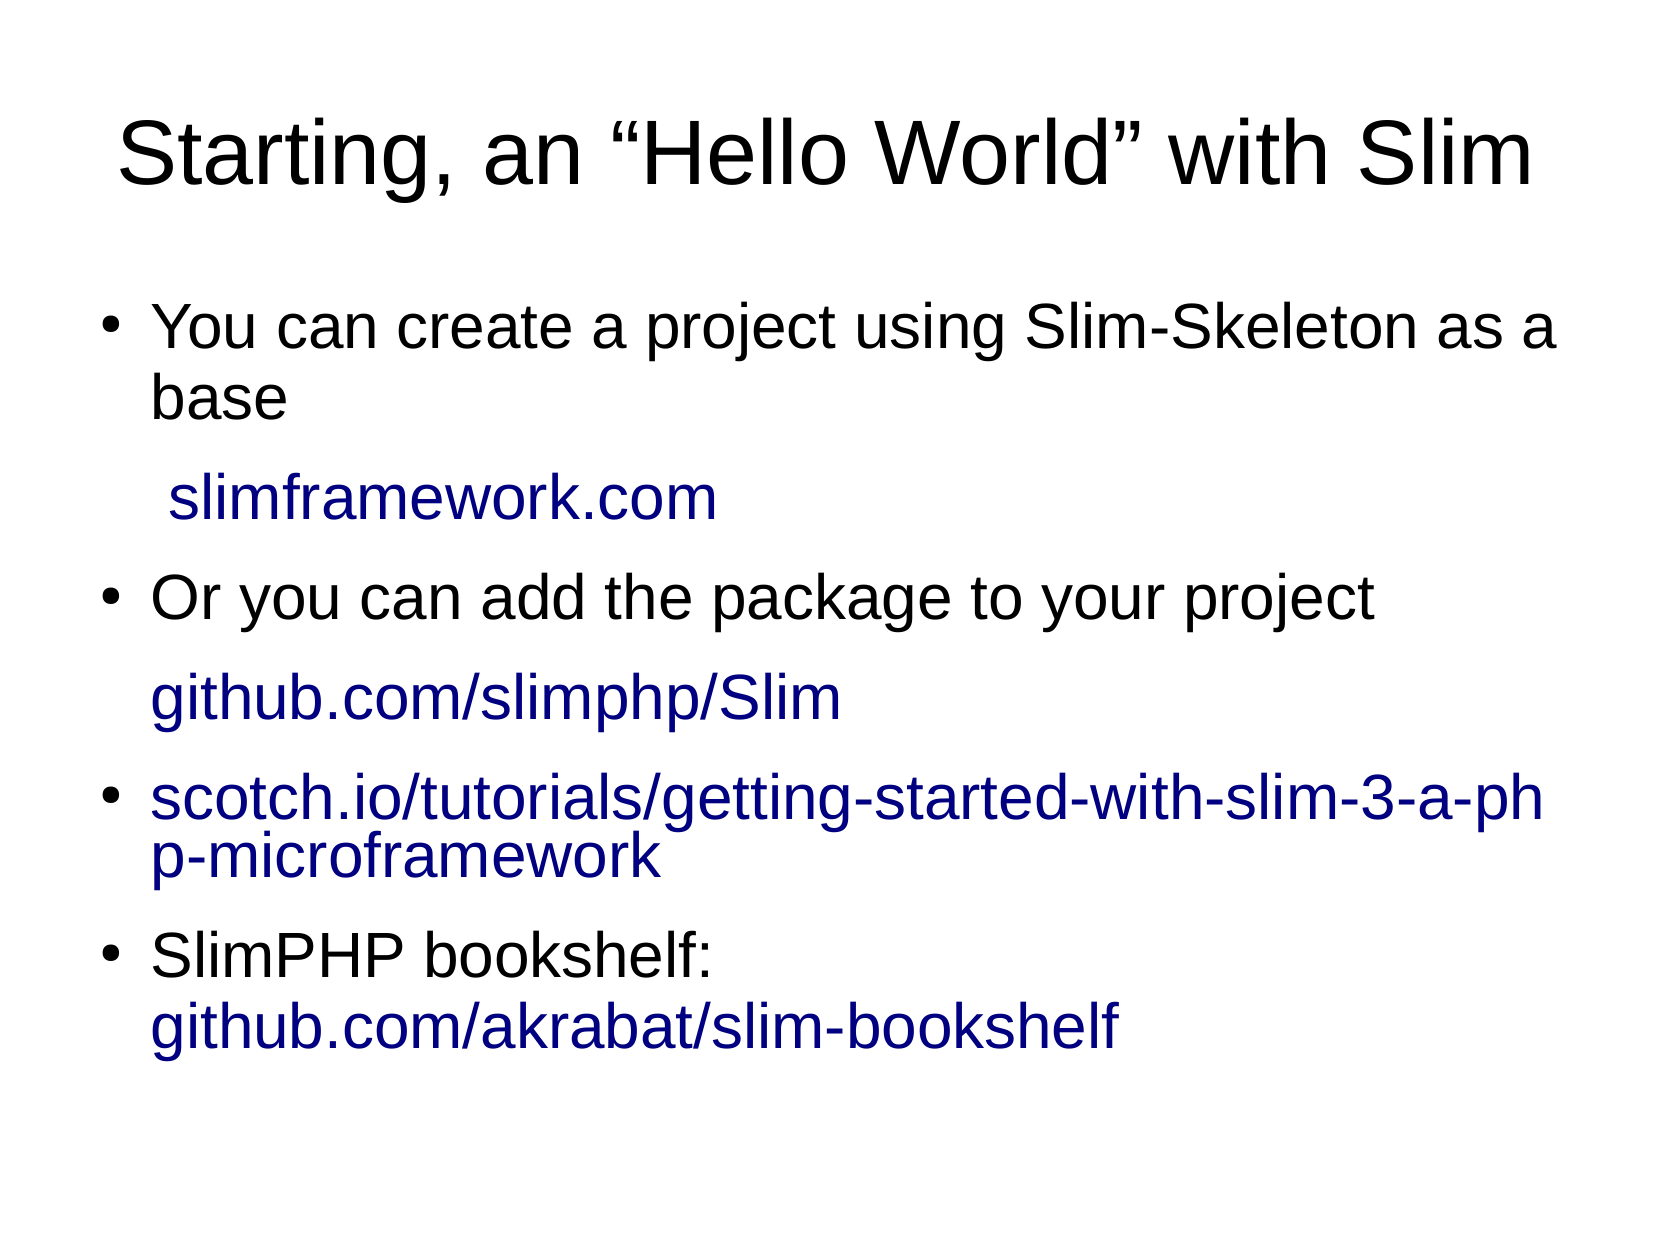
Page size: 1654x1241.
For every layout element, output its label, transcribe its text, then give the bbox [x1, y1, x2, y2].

title Starting, an “Hello World” with Slim [82, 49, 1571, 257]
list You can create a project using Slim-Skeleton as a base slimframework.com Or you can add the package to your project github.com/slimphp/Slim scotch.io/tutorials/getting-started-with-slim-3-a-php-microframework SlimPHP bookshelf: github.com/akrabat/slim-bookshelf [82, 290, 1571, 1010]
